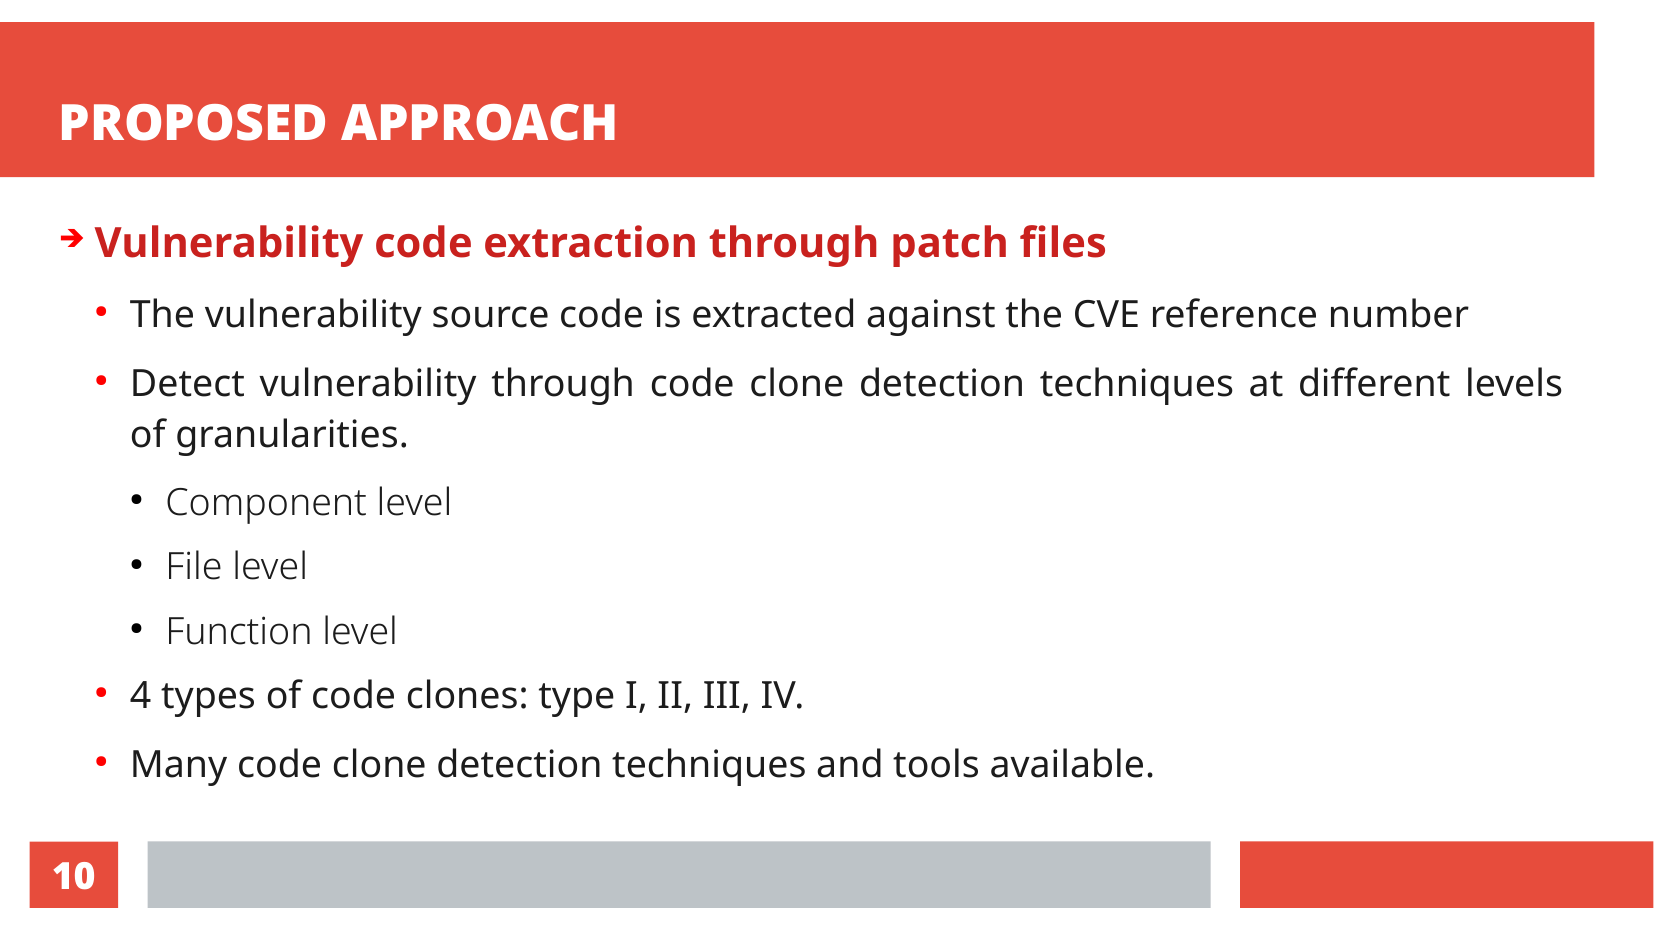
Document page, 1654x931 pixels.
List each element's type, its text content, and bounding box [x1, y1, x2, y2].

title PROPOSED APPROACH [59, 44, 1595, 156]
list Vulnerability code extraction through patch files The vulnerability source code is extracted against the CVE reference number Detect vulnerability through code clone detection techniques at different levels of granularities. Component level File level Function level 4 types of code clones: type I, II, III, IV. Many code clone detection techniques and tools available. [59, 212, 1565, 820]
